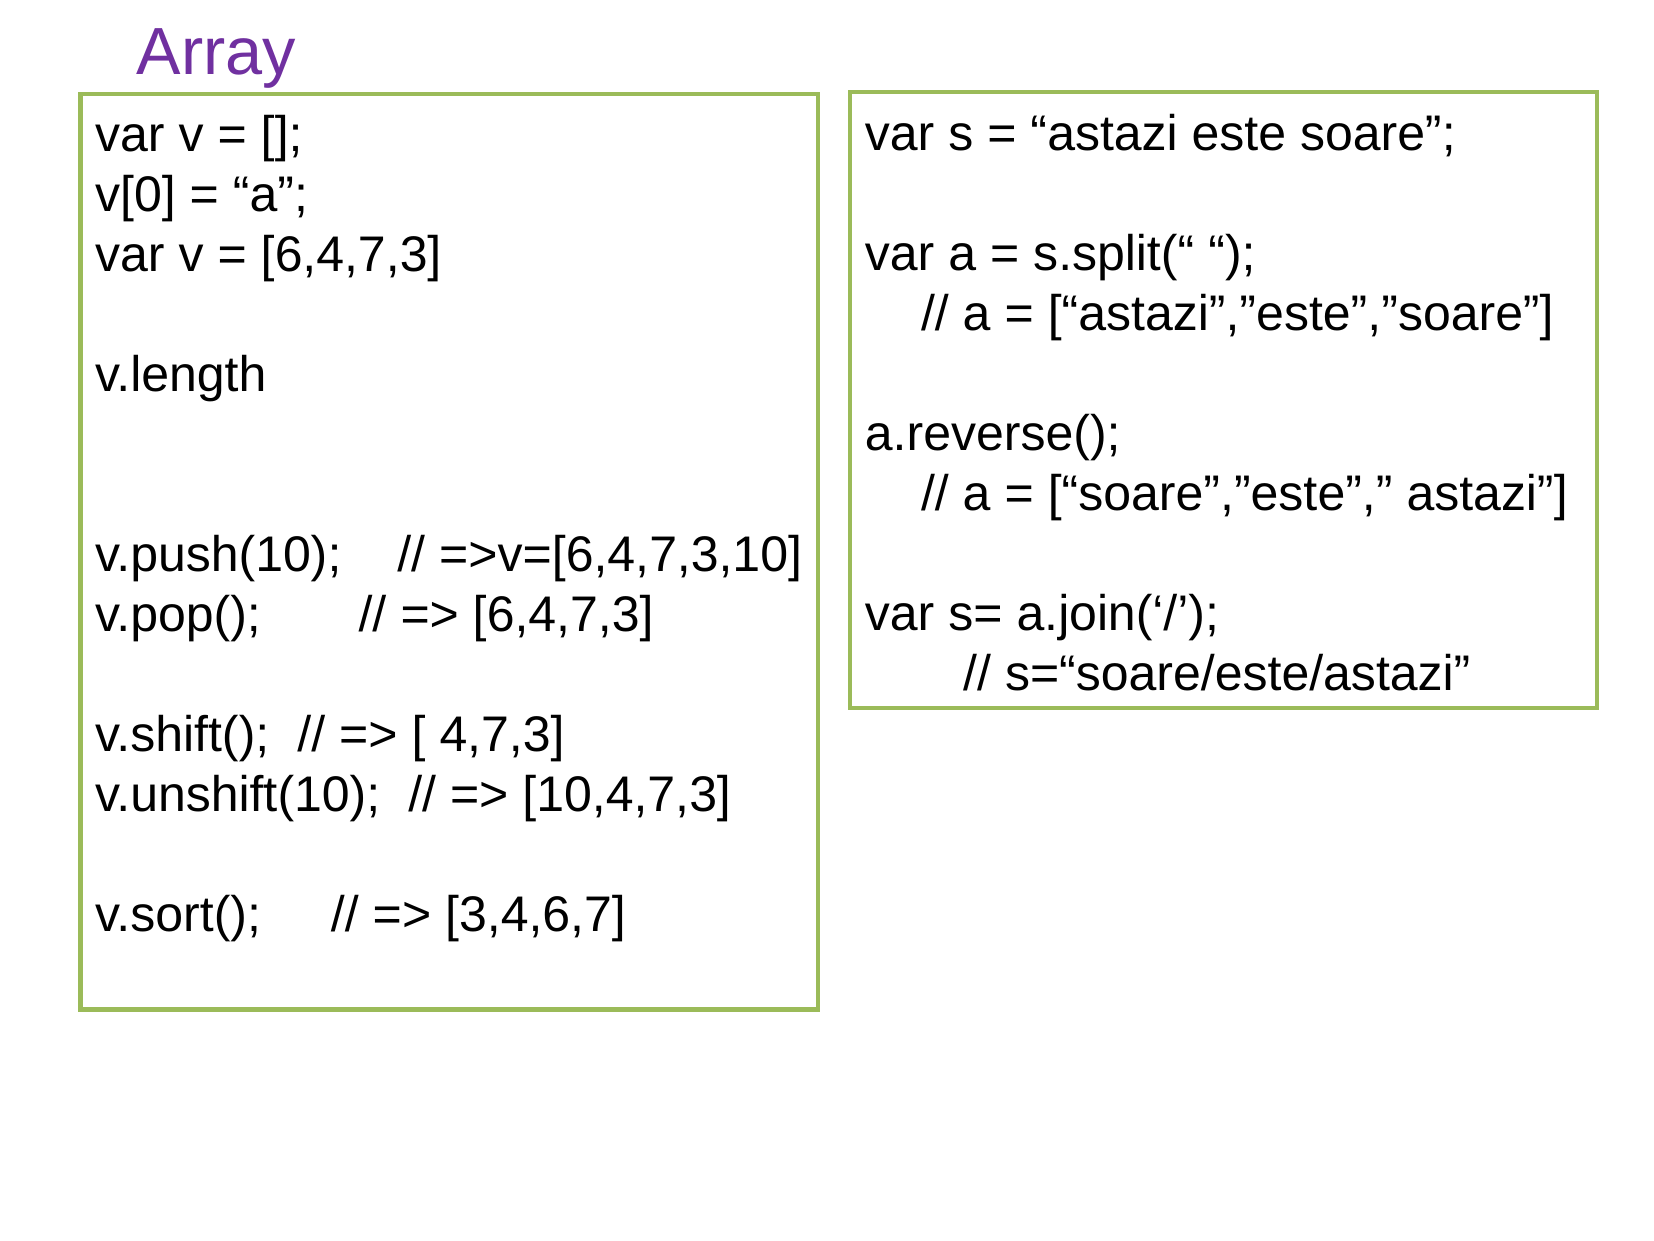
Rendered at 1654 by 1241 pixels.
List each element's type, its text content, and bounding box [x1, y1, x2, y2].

text_box var s = “astazi este soare”; var a = s.split(“ “); // a = [“astazi”,”este”,”soare”] a.reverse(); // a = [“soare”,”este”,” astazi”] var s= a.join(‘/’); // s=“soare/este/astazi” [850, 92, 1598, 708]
text_box var v = []; v[0] = “a”; var v = [6,4,7,3] v.length v.push(10); // =>v=[6,4,7,3,10] v.pop(); // => [6,4,7,3] v.shift(); // => [ 4,7,3] v.unshift(10); // => [10,4,7,3] v.sort(); // => [3,4,6,7] [80, 94, 818, 1010]
text_box Array [121, 0, 330, 94]
